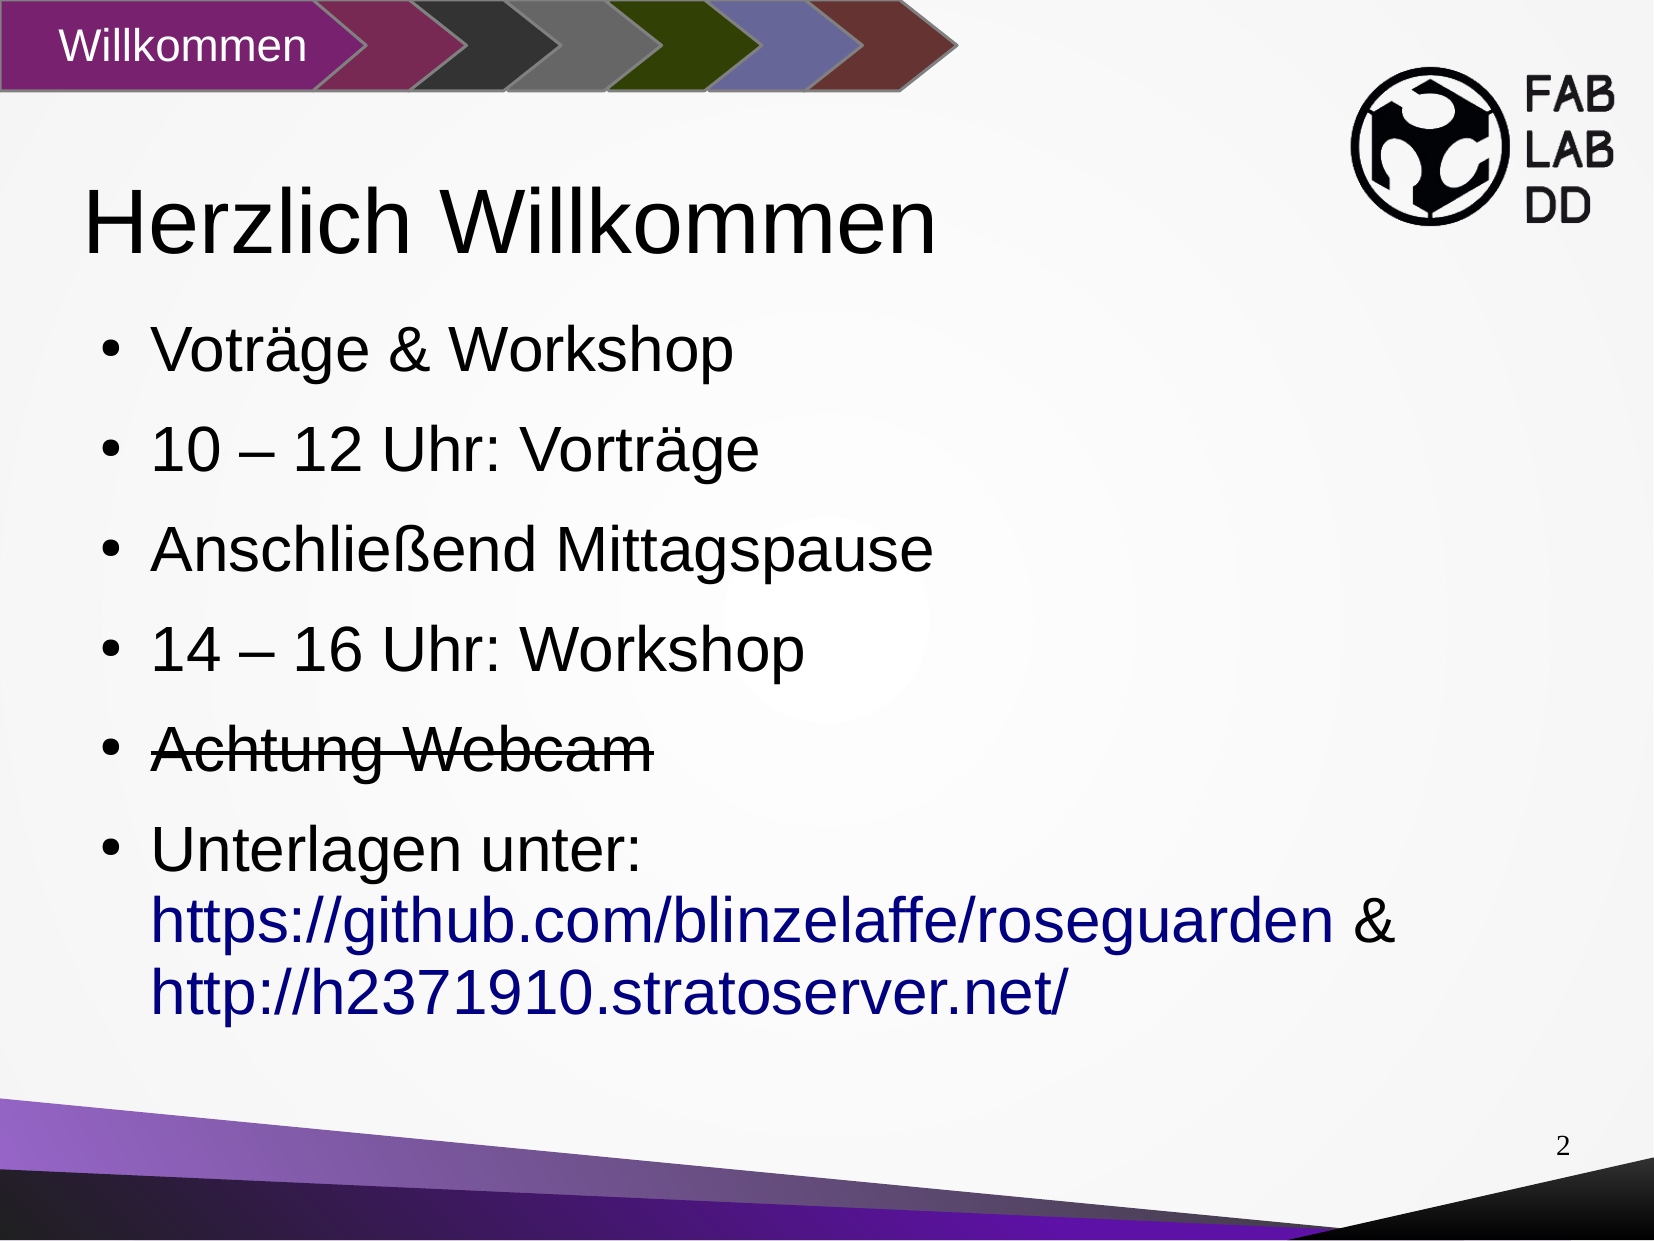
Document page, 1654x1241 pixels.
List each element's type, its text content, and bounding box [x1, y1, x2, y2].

title Herzlich Willkommen [82, 118, 1300, 313]
text_box [314, 0, 958, 91]
list Voträge & Workshop 10 – 12 Uhr: Vorträge Anschließend Mittagspause 14 – 16 Uhr: Workshop Achtung Webcam Unterlagen unter:https://github.com/blinzelaffe/roseguarden & http://h2371910.stratoserver.net/ [82, 313, 1538, 1034]
picture [1324, 36, 1642, 257]
text_box Willkommen [0, 0, 367, 91]
